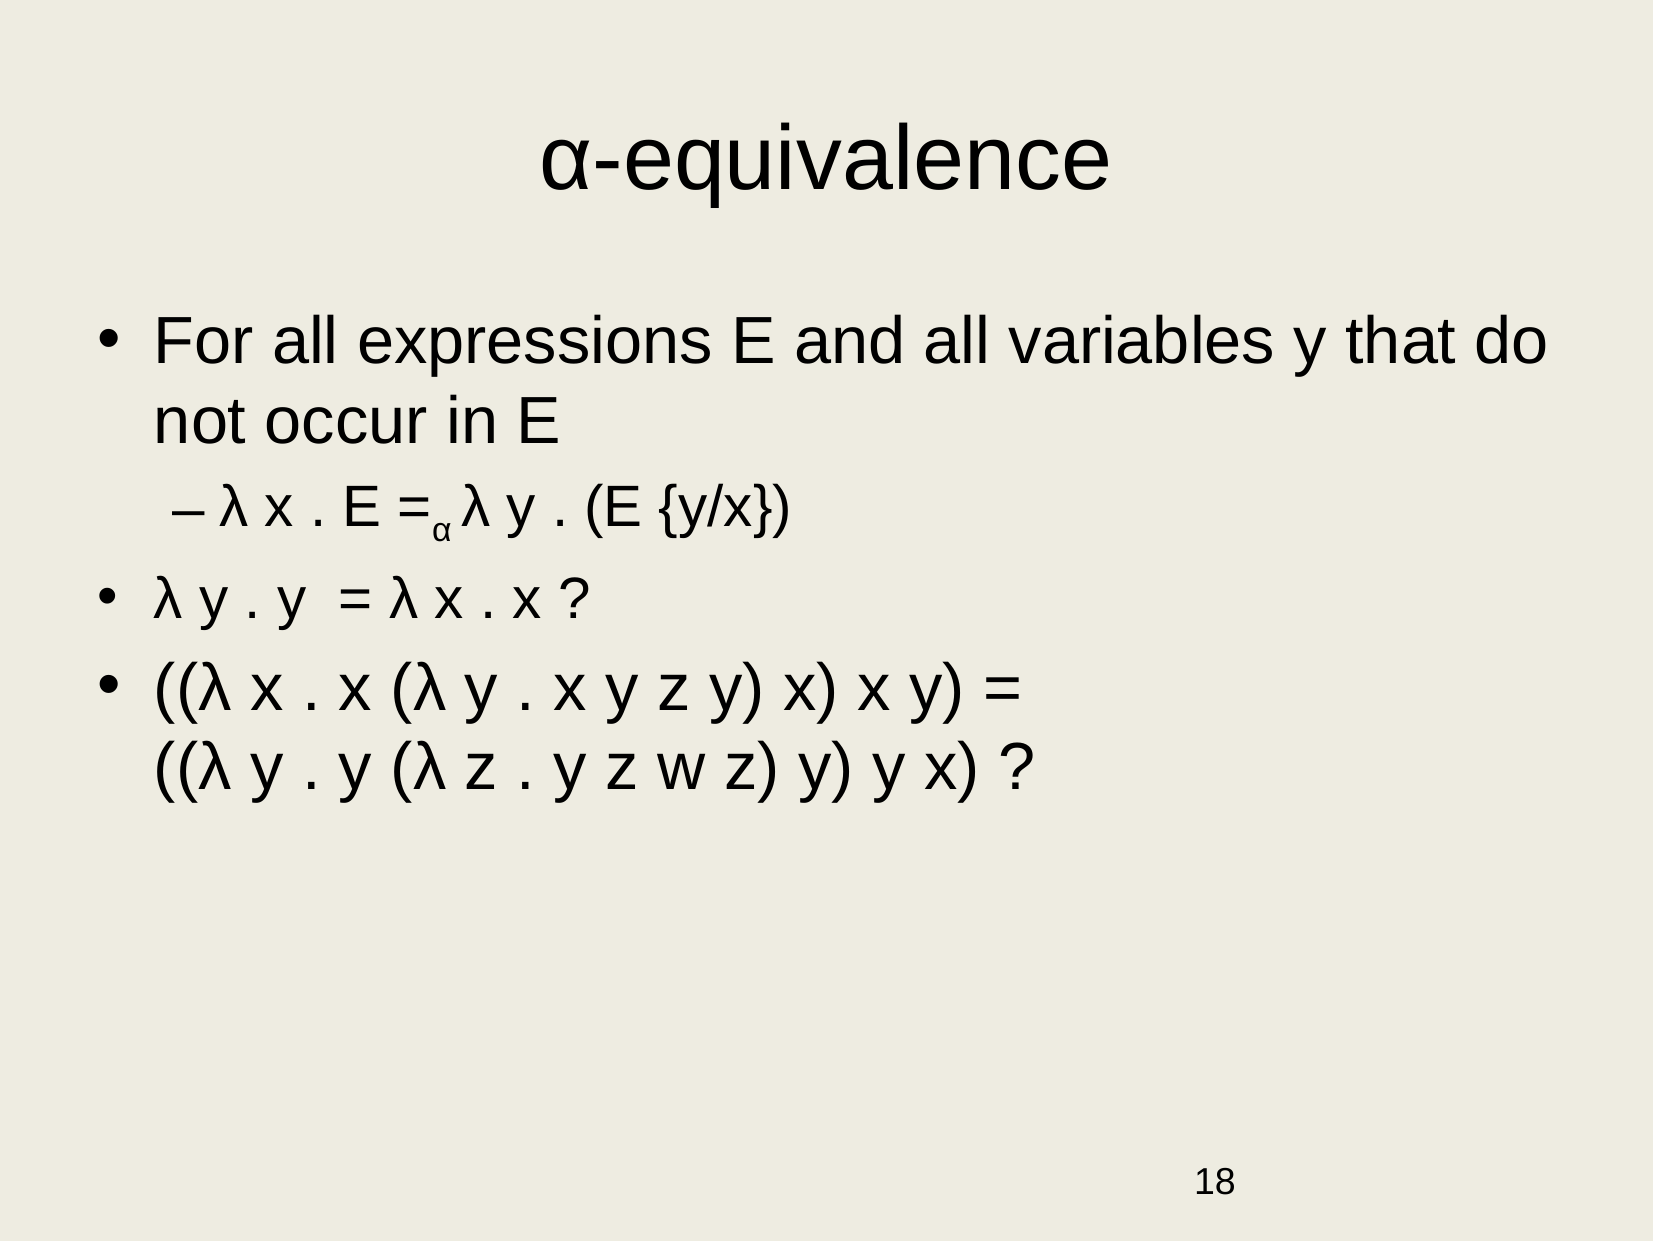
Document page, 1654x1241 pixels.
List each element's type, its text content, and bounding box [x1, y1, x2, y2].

list For all expressions E and all variables y that do not occur in E λ x . E =α λ y . (E {y/x}) λ y . y = λ x . x ? ((λ x . x (λ y . x y z y) x) x y) = ((λ y . y (λ z . y z w z) y) y x) ? [82, 289, 1571, 1109]
slide_number <number> [1179, 1149, 1565, 1216]
title α-equivalence [82, 49, 1571, 257]
